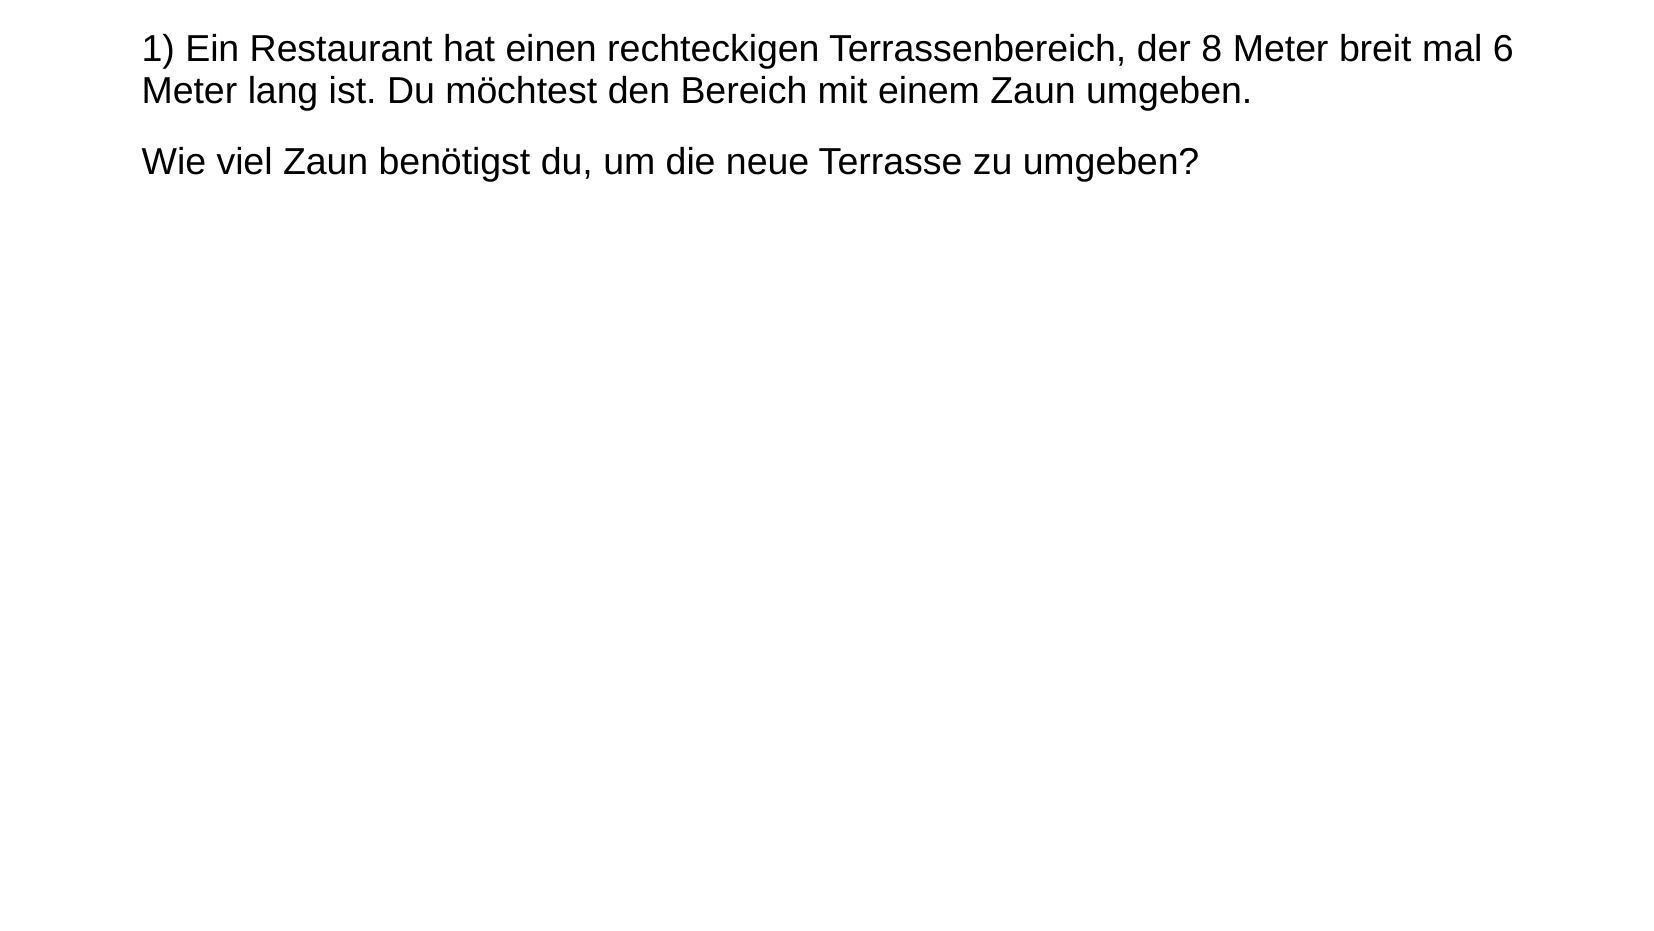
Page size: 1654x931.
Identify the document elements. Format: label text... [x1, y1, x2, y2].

list 1) Ein Restaurant hat einen rechteckigen Terrassenbereich, der ‍8 Meter breit mal 6 Meter lang ist. Du möchtest den Bereich mit einem Zaun umgeben. Wie viel Zaun benötigst du, um die neue Terrasse zu umgeben? [70, 27, 1559, 567]
